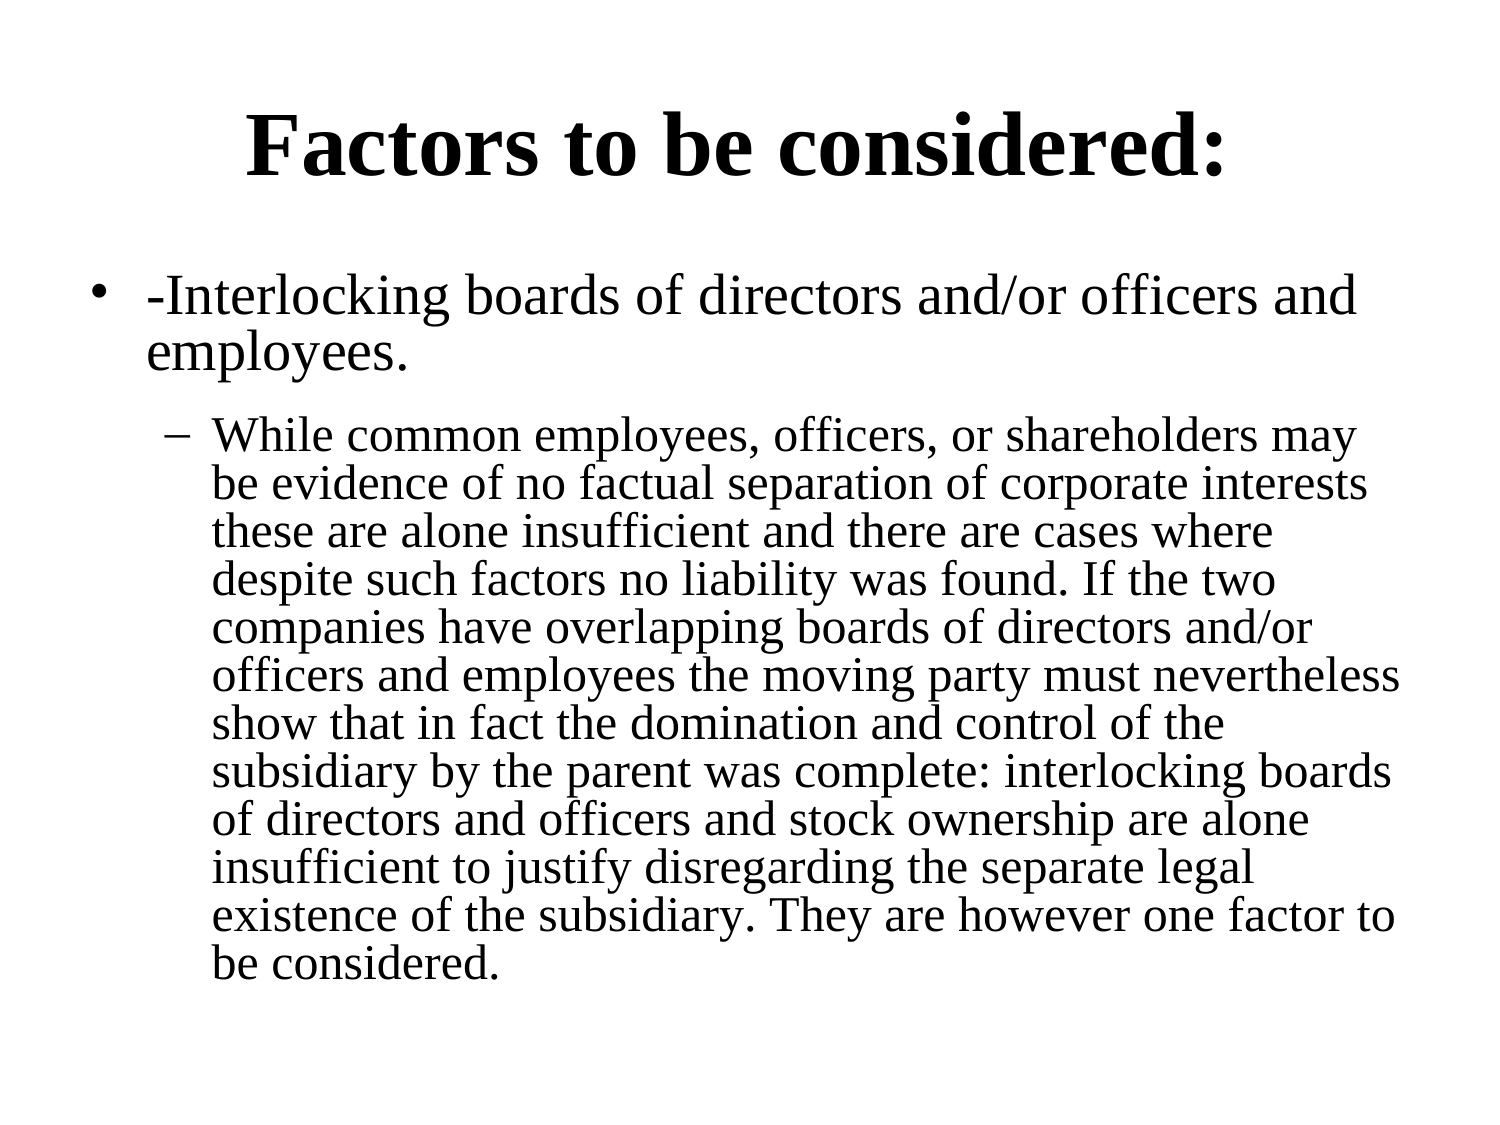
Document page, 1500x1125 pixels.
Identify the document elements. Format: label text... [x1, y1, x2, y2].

list -Interlocking boards of directors and/or officers and employees. While common employees, officers, or shareholders may be evidence of no factual separation of corporate interests these are alone insufficient and there are cases where despite such factors no liability was found. If the two companies have overlapping boards of directors and/or officers and employees the moving party must nevertheless show that in fact the domination and control of the subsidiary by the parent was complete: interlocking boards of directors and officers and stock ownership are alone insufficient to justify disregarding the separate legal existence of the subsidiary. They are however one factor to be considered. [75, 262, 1426, 1005]
title Factors to be considered: [75, 45, 1426, 233]
